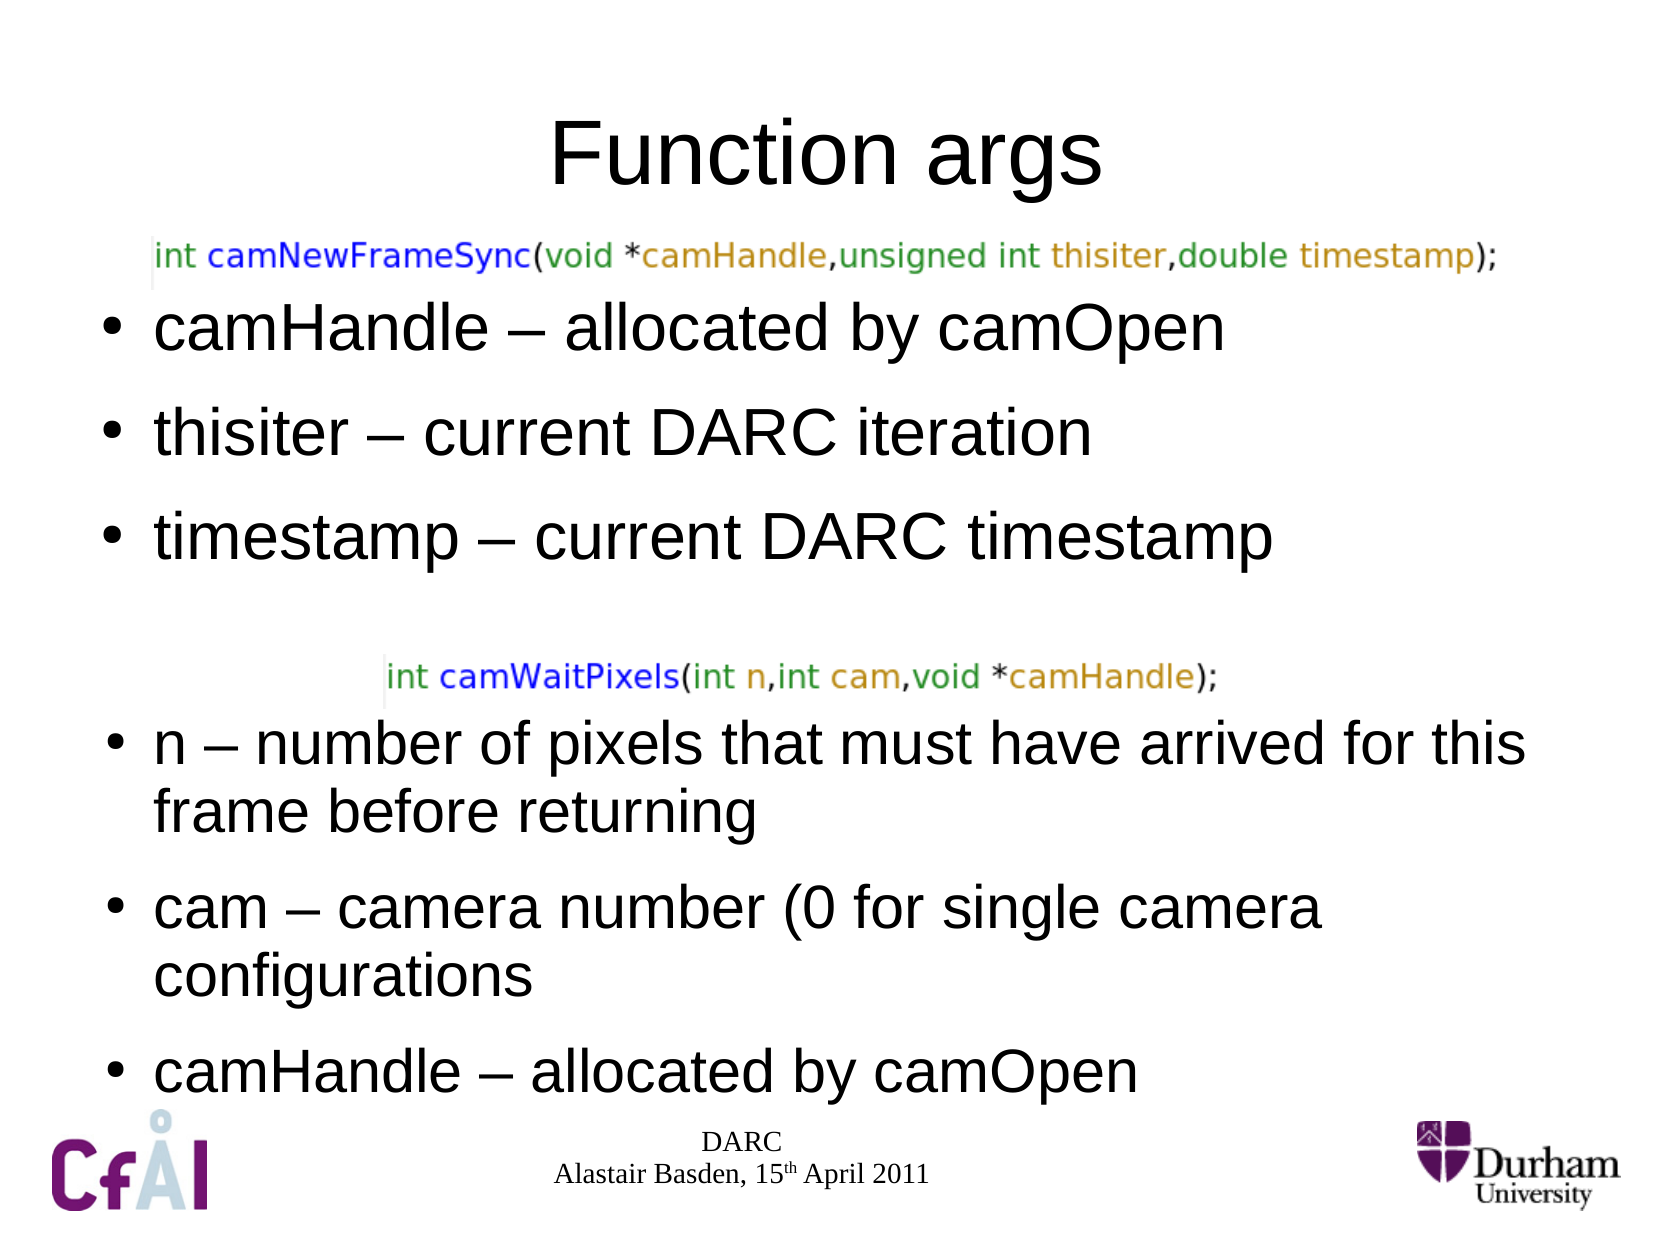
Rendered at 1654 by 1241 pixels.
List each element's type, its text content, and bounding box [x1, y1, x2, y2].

picture [151, 236, 1506, 290]
picture [52, 1109, 207, 1211]
list n – number of pixels that must have arrived for this frame before returning cam – camera number (0 for single camera configurations camHandle – allocated by camOpen [88, 708, 1572, 1109]
list camHandle – allocated by camOpen thisiter – current DARC iteration timestamp – current DARC timestamp [82, 290, 1595, 650]
picture [383, 654, 1239, 708]
picture [1417, 1121, 1621, 1211]
title Function args [82, 49, 1571, 257]
